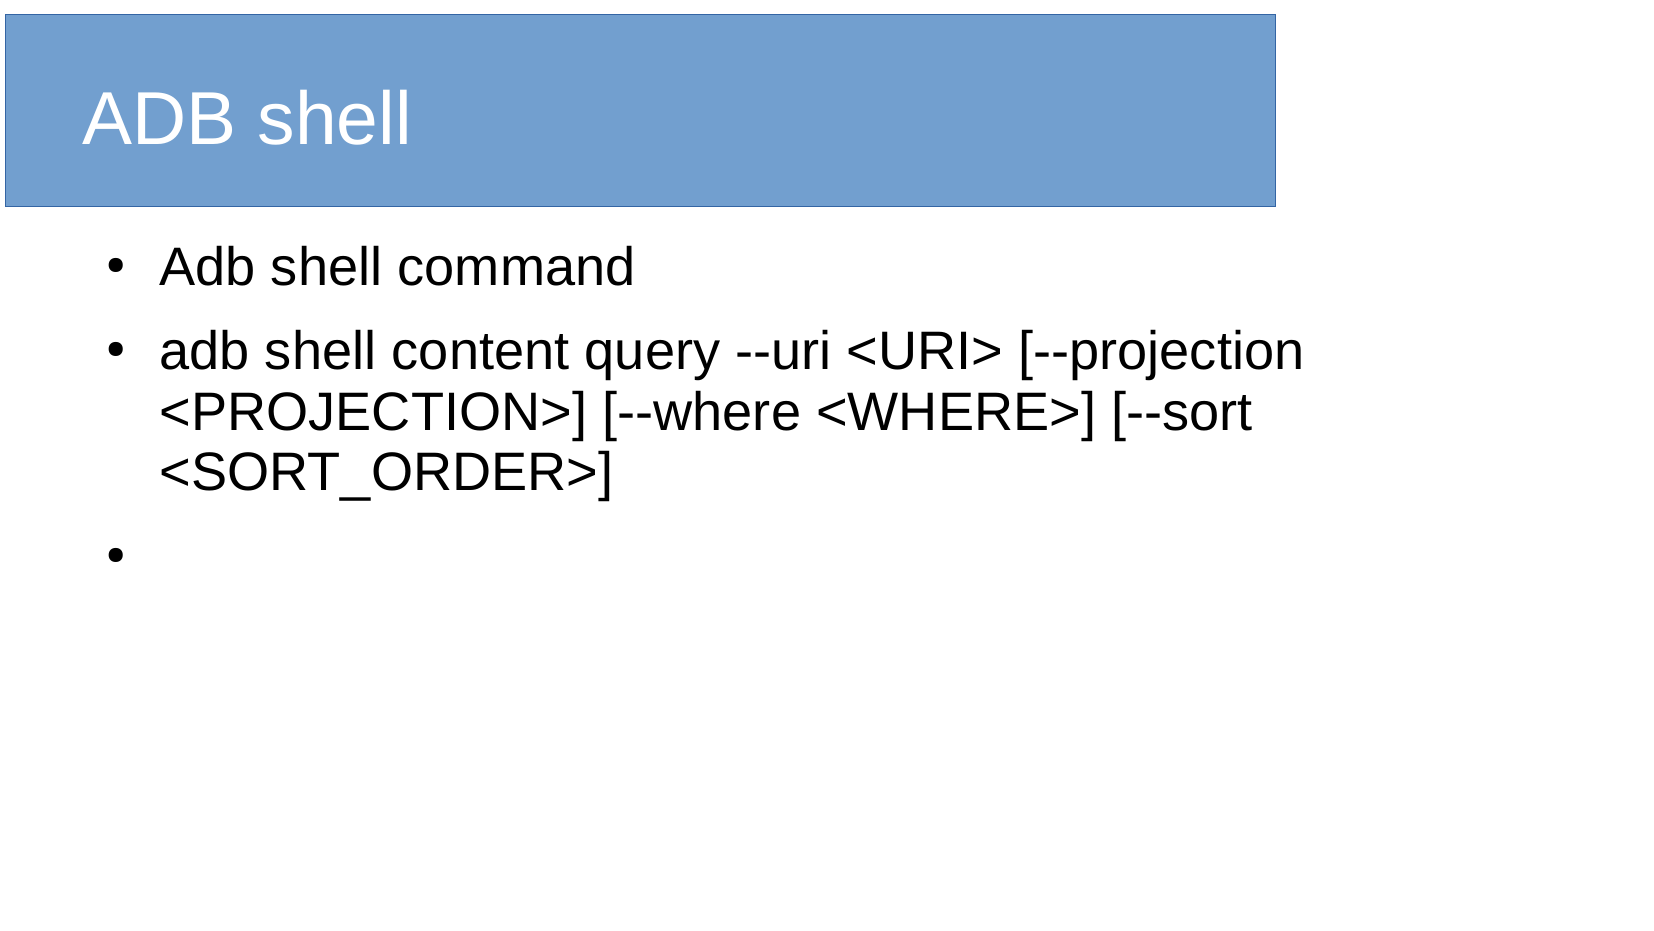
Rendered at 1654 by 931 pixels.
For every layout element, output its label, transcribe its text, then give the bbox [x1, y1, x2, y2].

list Adb shell command adb shell content query --uri <URI> [--projection <PROJECTION>] [--where <WHERE>] [--sort <SORT_ORDER>] [88, 236, 1565, 798]
title ADB shell [82, 44, 1235, 192]
